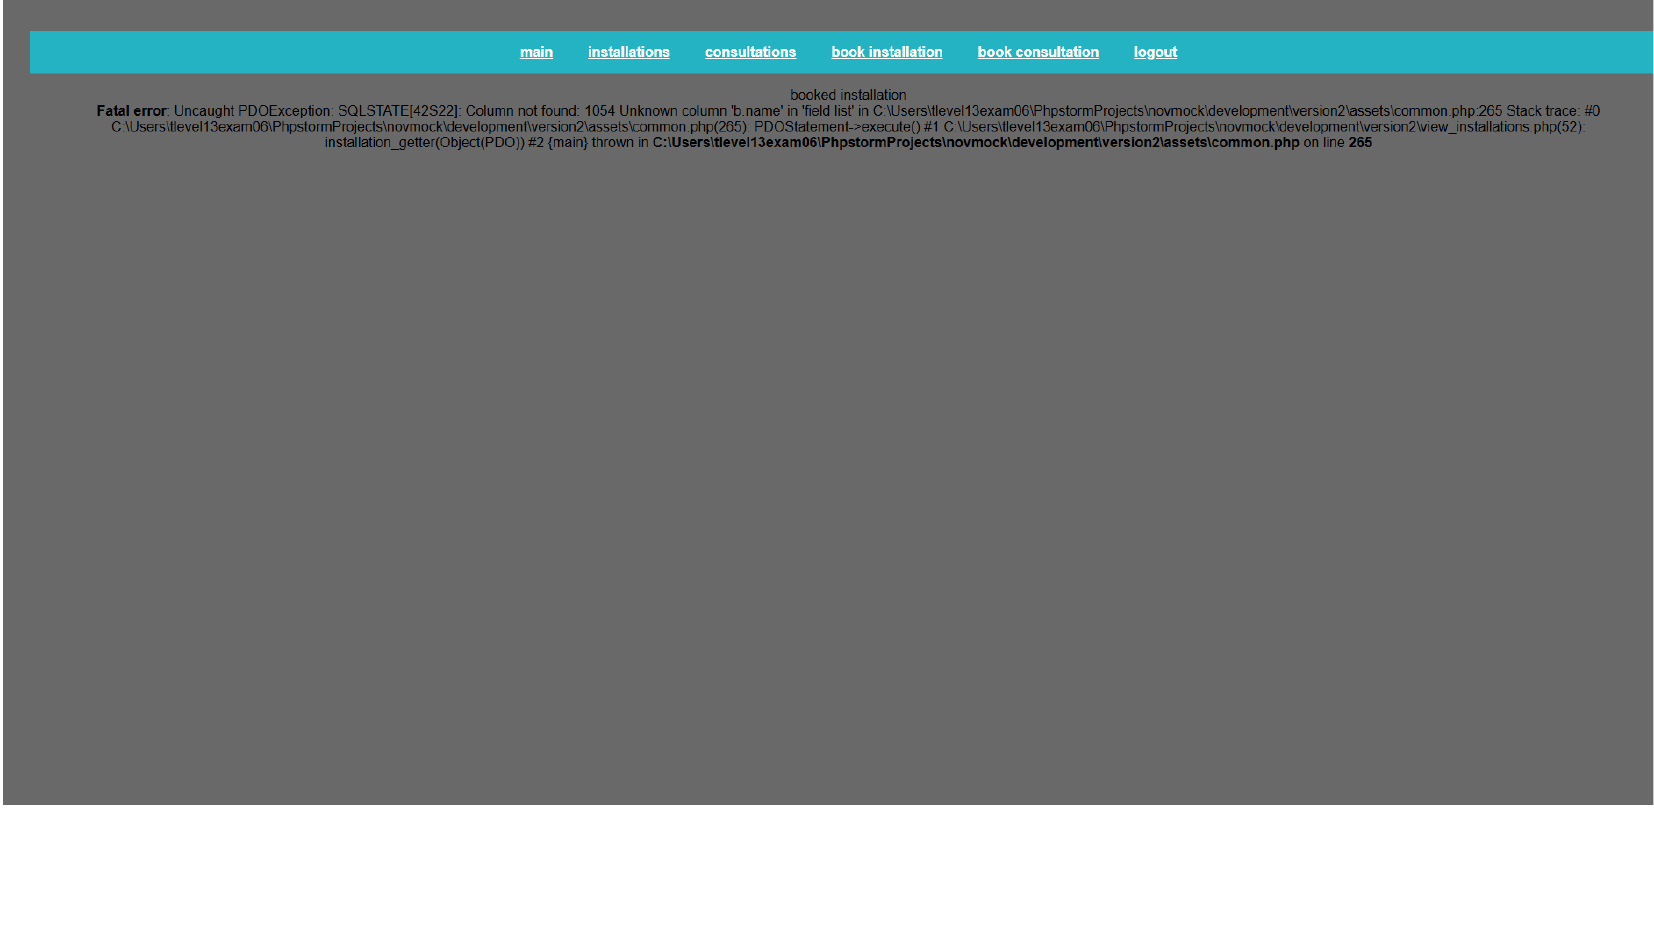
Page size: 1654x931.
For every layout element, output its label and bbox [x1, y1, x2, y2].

picture [3, 0, 1654, 805]
